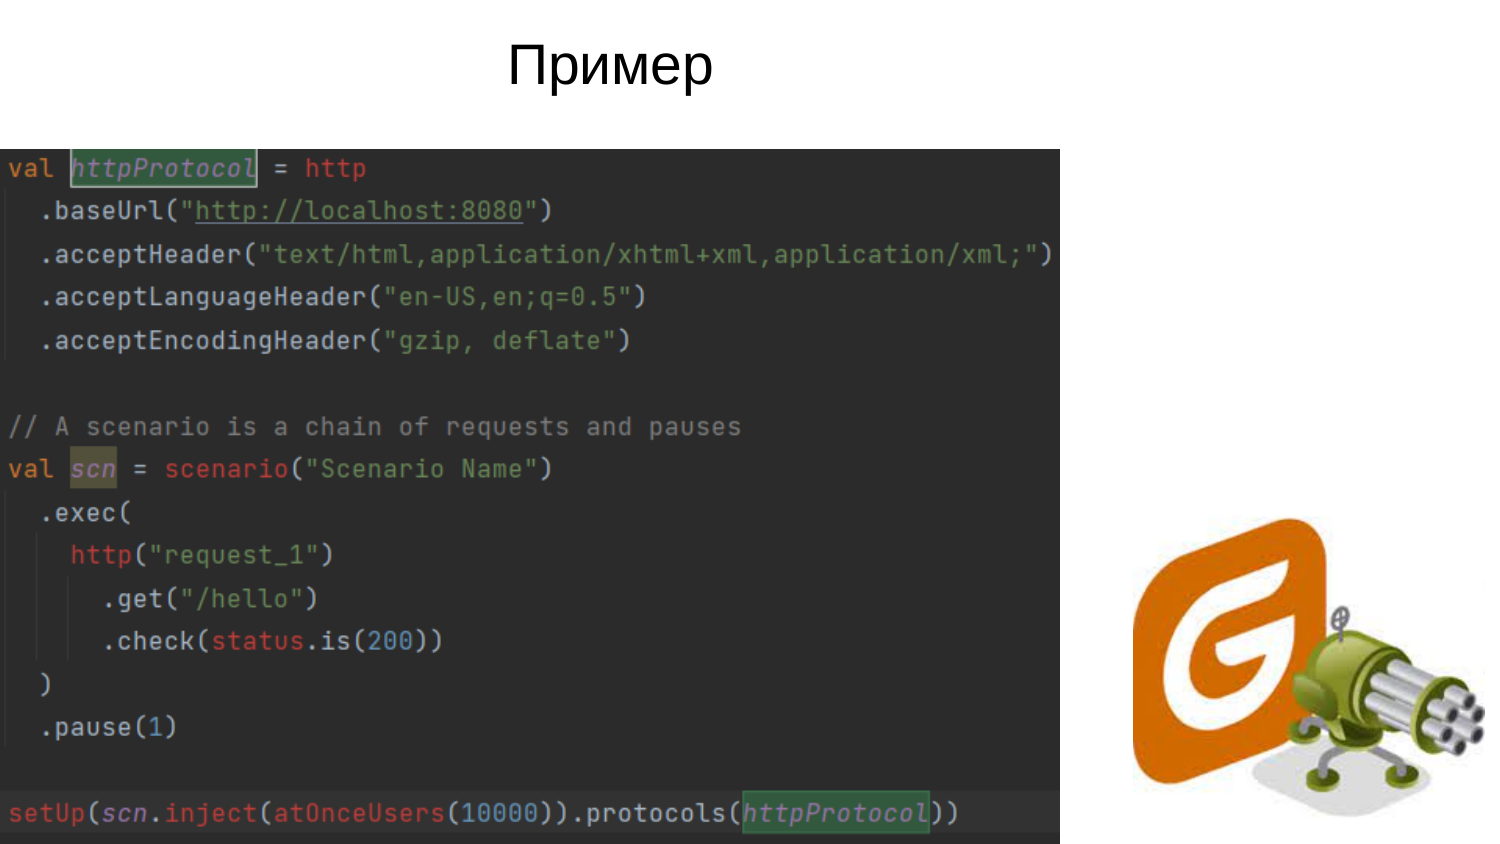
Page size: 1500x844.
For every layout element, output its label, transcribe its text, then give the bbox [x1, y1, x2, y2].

picture [0, 149, 1060, 844]
title Пример [51, 17, 1449, 112]
picture [1133, 492, 1485, 844]
